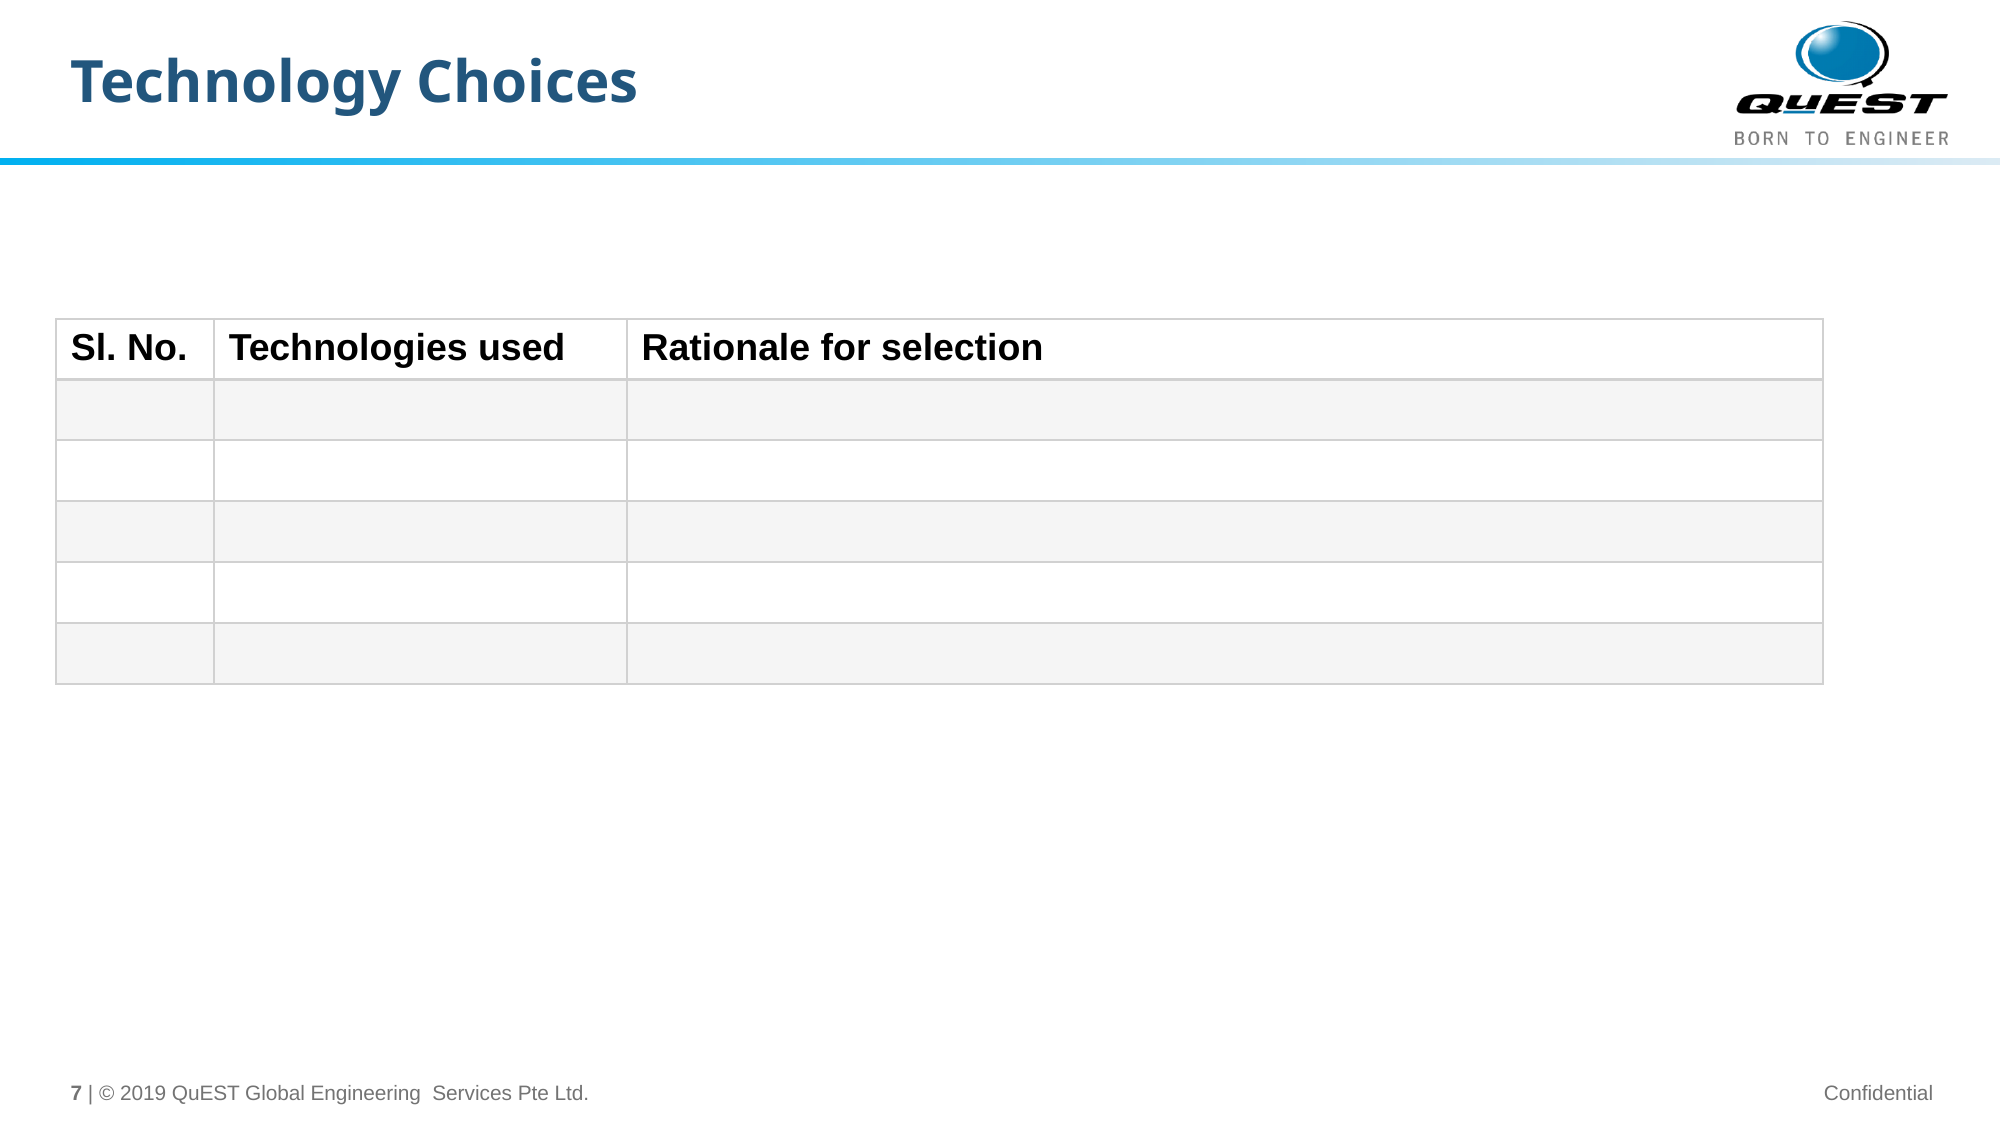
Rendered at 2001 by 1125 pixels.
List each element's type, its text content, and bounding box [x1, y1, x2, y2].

title Technology Choices [55, 19, 1781, 139]
table_cell [215, 624, 626, 683]
table_cell [215, 441, 626, 500]
table_cell [628, 381, 1822, 439]
table_cell [57, 624, 213, 683]
table_cell [57, 441, 213, 500]
table_cell [57, 381, 213, 439]
table_cell [215, 502, 626, 561]
table_header Sl. No. [57, 320, 213, 378]
table_cell [57, 502, 213, 561]
table_cell [628, 563, 1822, 622]
table_header Rationale for selection [628, 320, 1822, 378]
picture [1735, 21, 1948, 145]
table_cell [215, 381, 626, 439]
table_header Technologies used [215, 320, 626, 378]
table_cell [628, 502, 1822, 561]
table_cell [628, 624, 1822, 683]
table_cell [628, 441, 1822, 500]
table_cell [215, 563, 626, 622]
table_cell [57, 563, 213, 622]
